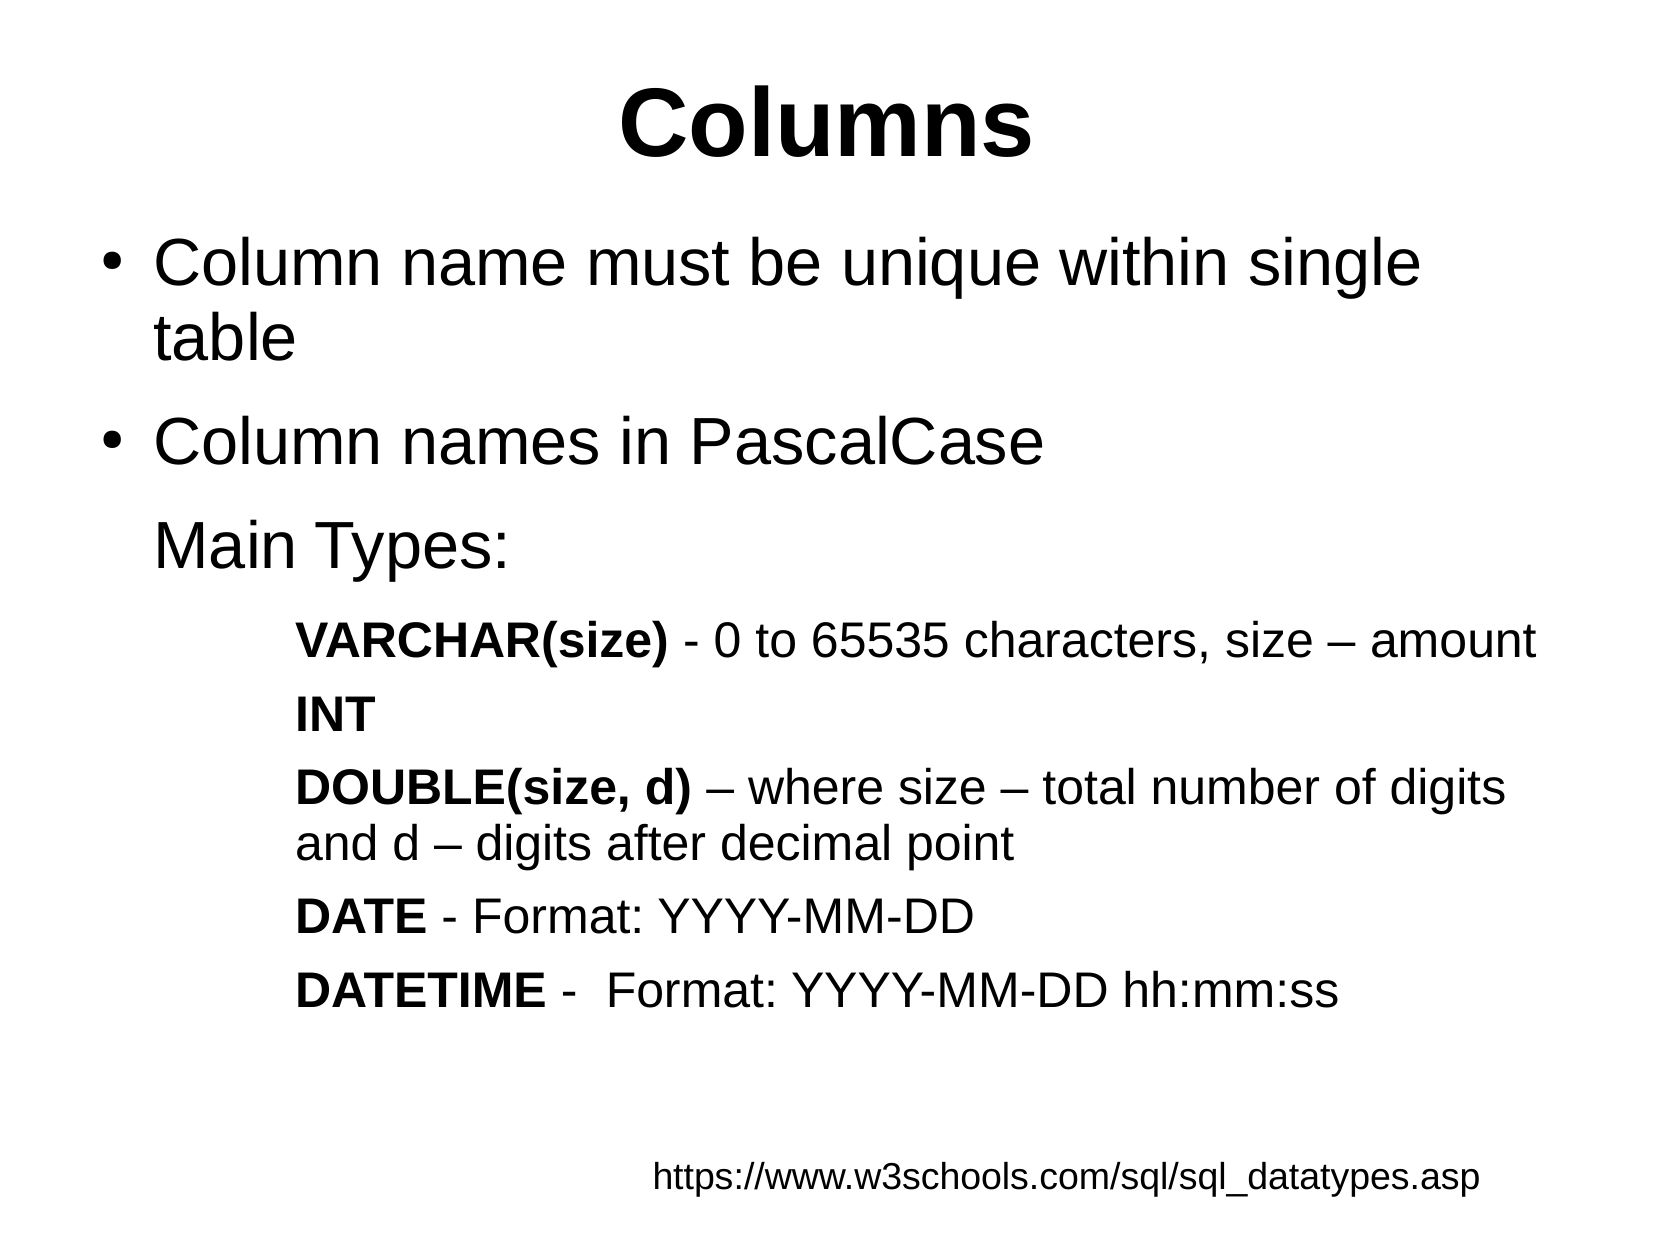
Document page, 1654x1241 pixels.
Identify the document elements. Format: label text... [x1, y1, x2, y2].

title Columns [82, 49, 1571, 196]
list Column name must be unique within single table Column names in PascalCase Main Types: VARCHAR(size) - 0 to 65535 characters, size – amount INT DOUBLE(size, d) – where size – total number of digits and d – digits after decimal point DATE - Format: YYYY-MM-DD DATETIME - Format: YYYY-MM-DD hh:mm:ss [82, 225, 1538, 1186]
text_box https://www.w3schools.com/sql/sql_datatypes.asp [637, 1147, 1654, 1205]
